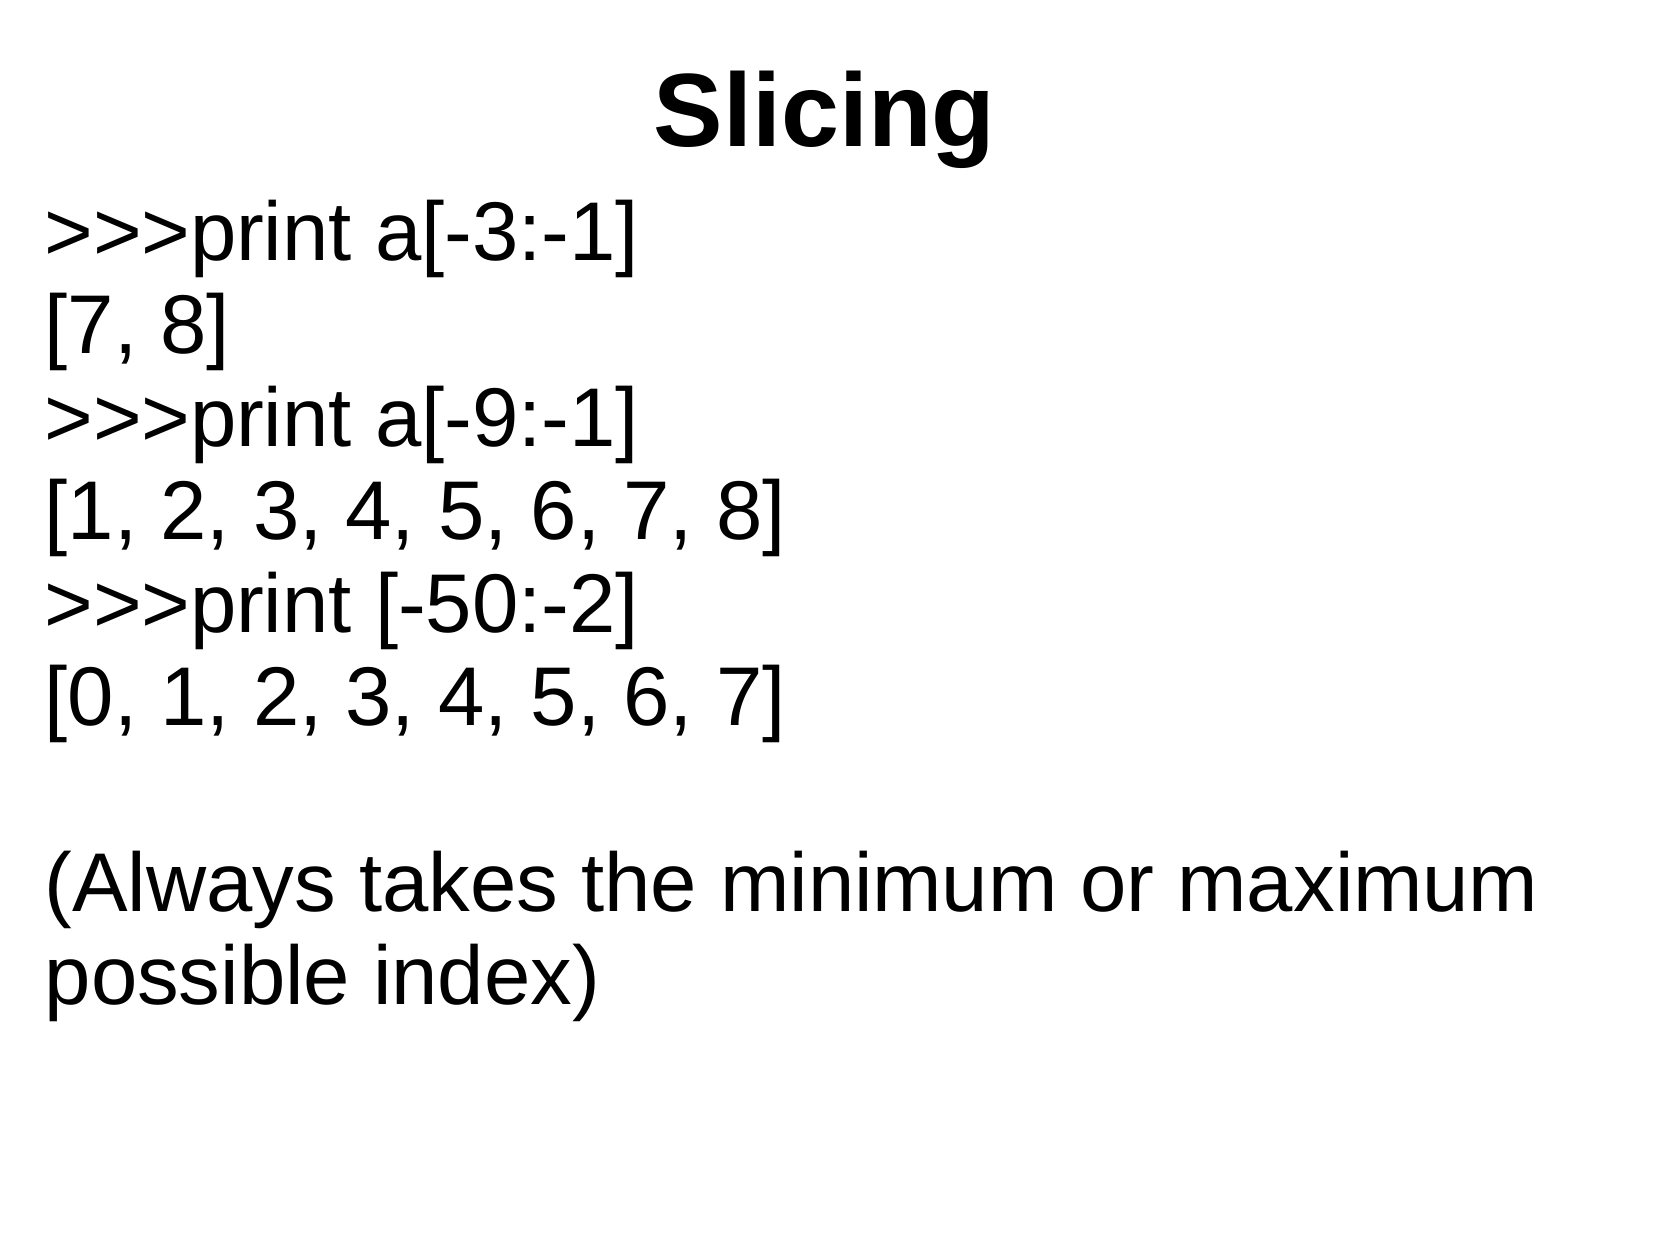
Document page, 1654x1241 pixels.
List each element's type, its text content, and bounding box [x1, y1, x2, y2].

text_box Slicing [45, 45, 1606, 177]
text_box >>>print a[-3:-1] [7, 8] >>>print a[-9:-1] [1, 2, 3, 4, 5, 6, 7, 8] >>>print [-50:-2] [0, 1, 2, 3, 4, 5, 6, 7] (Always takes the minimum or maximum possible index) [30, 177, 1621, 1032]
